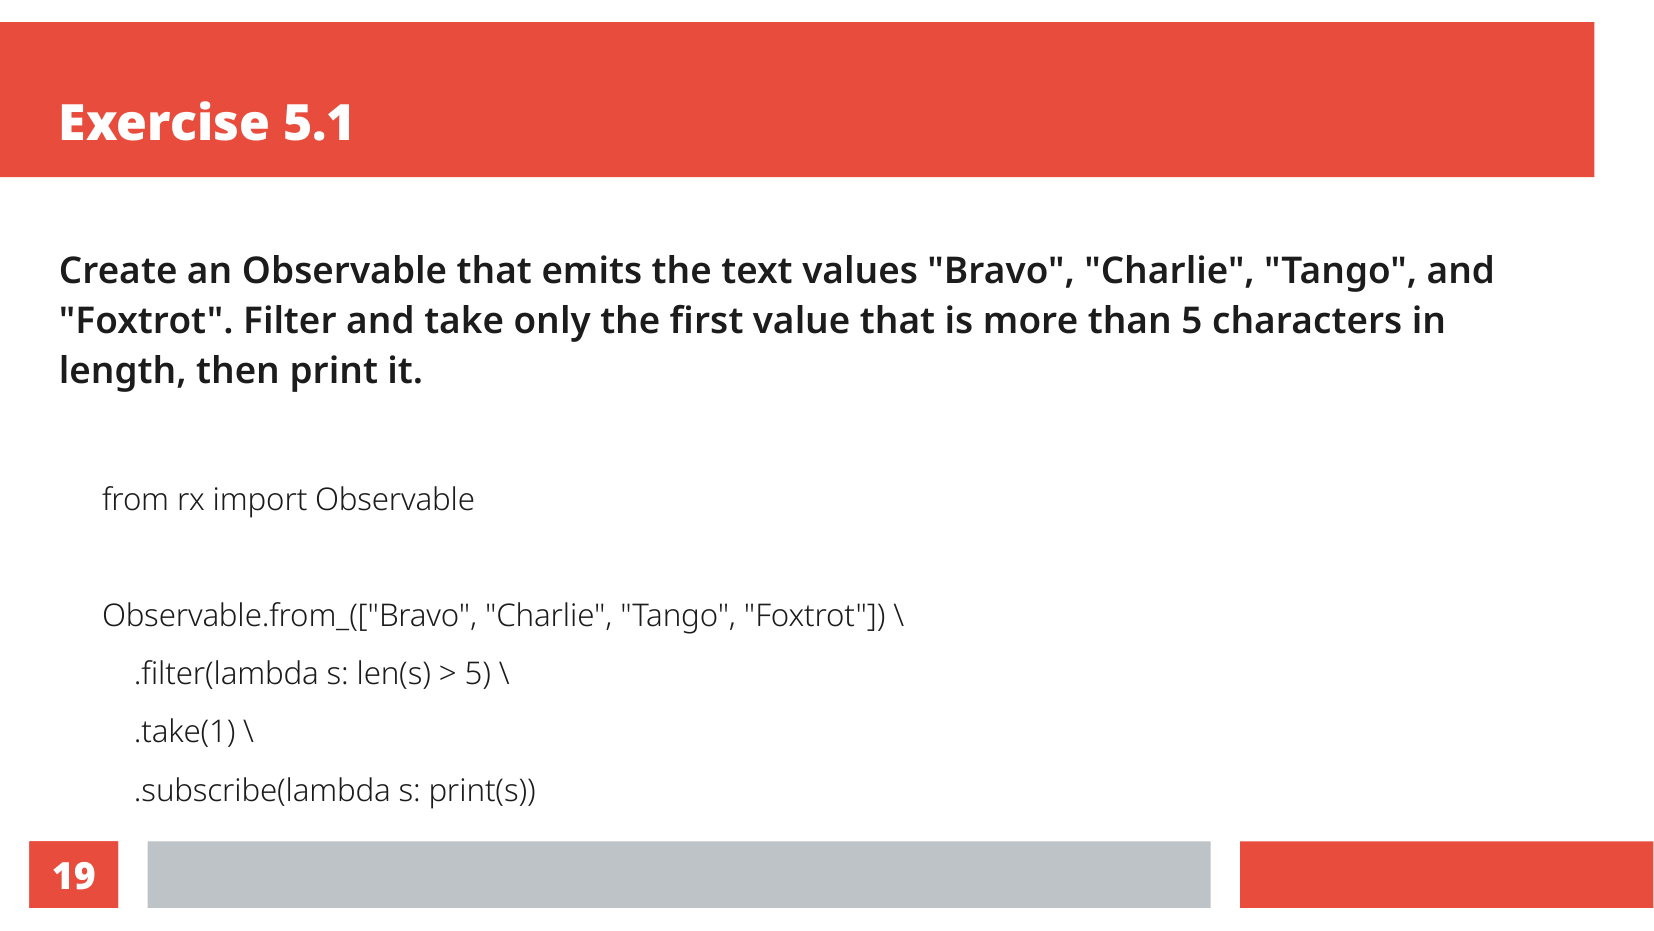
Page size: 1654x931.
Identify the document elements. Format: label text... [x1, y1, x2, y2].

title Exercise 5.1 [58, 44, 1595, 155]
list Create an Observable that emits the text values "Bravo", "Charlie", "Tango", and "Foxtrot". Filter and take only the first value that is more than 5 characters in length, then print it. from rx import Observable Observable.from_(["Bravo", "Charlie", "Tango", "Foxtrot"]) \ .filter(lambda s: len(s) > 5) \ .take(1) \ .subscribe(lambda s: print(s)) [58, 243, 1565, 820]
